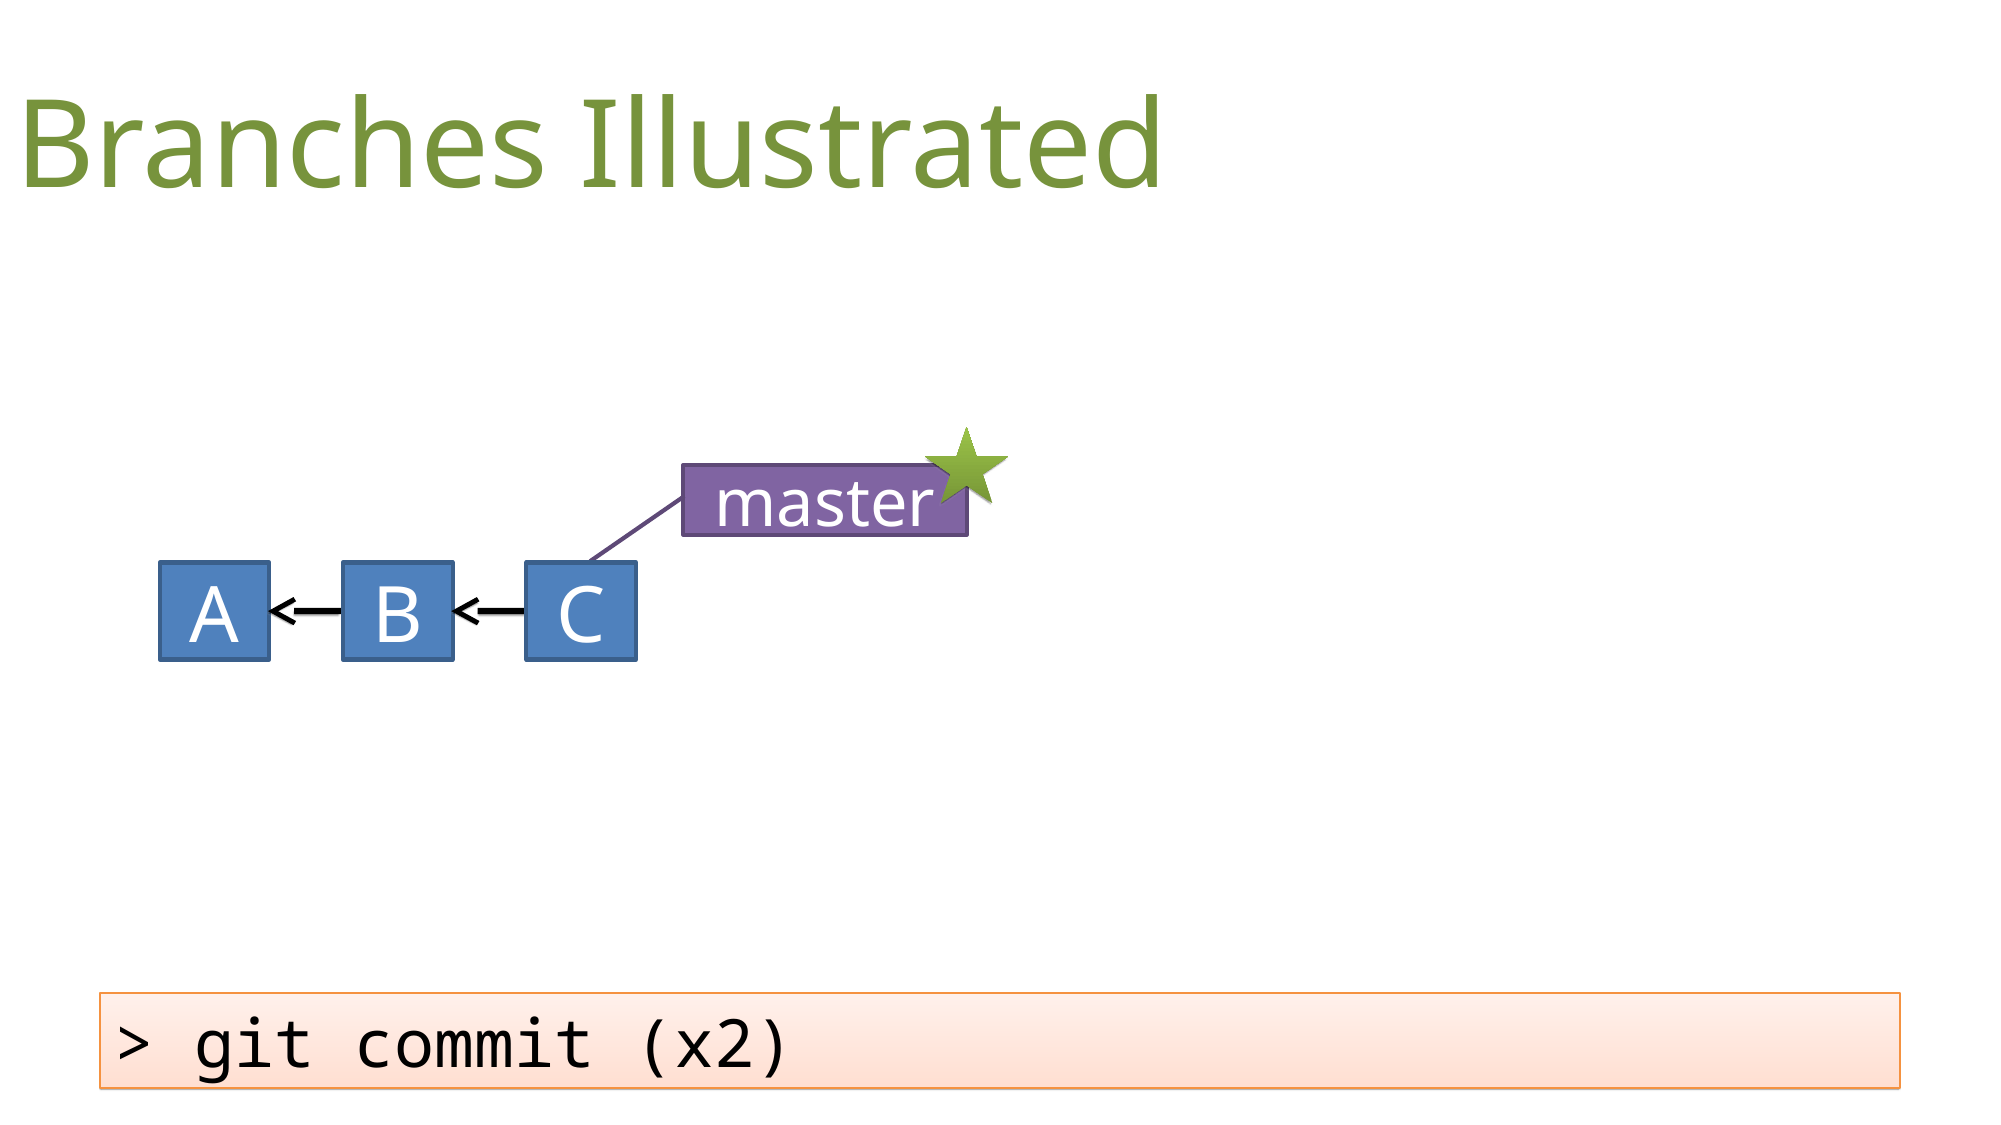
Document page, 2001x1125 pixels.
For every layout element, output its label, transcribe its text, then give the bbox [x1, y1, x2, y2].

text_box master [683, 465, 967, 535]
text_box C [526, 562, 637, 660]
text_box > git commit (x2) [99, 993, 1900, 1088]
text_box [924, 427, 1009, 504]
text_box A [159, 562, 270, 660]
text_box B [342, 562, 453, 660]
title Branches Illustrated [0, 45, 1800, 233]
